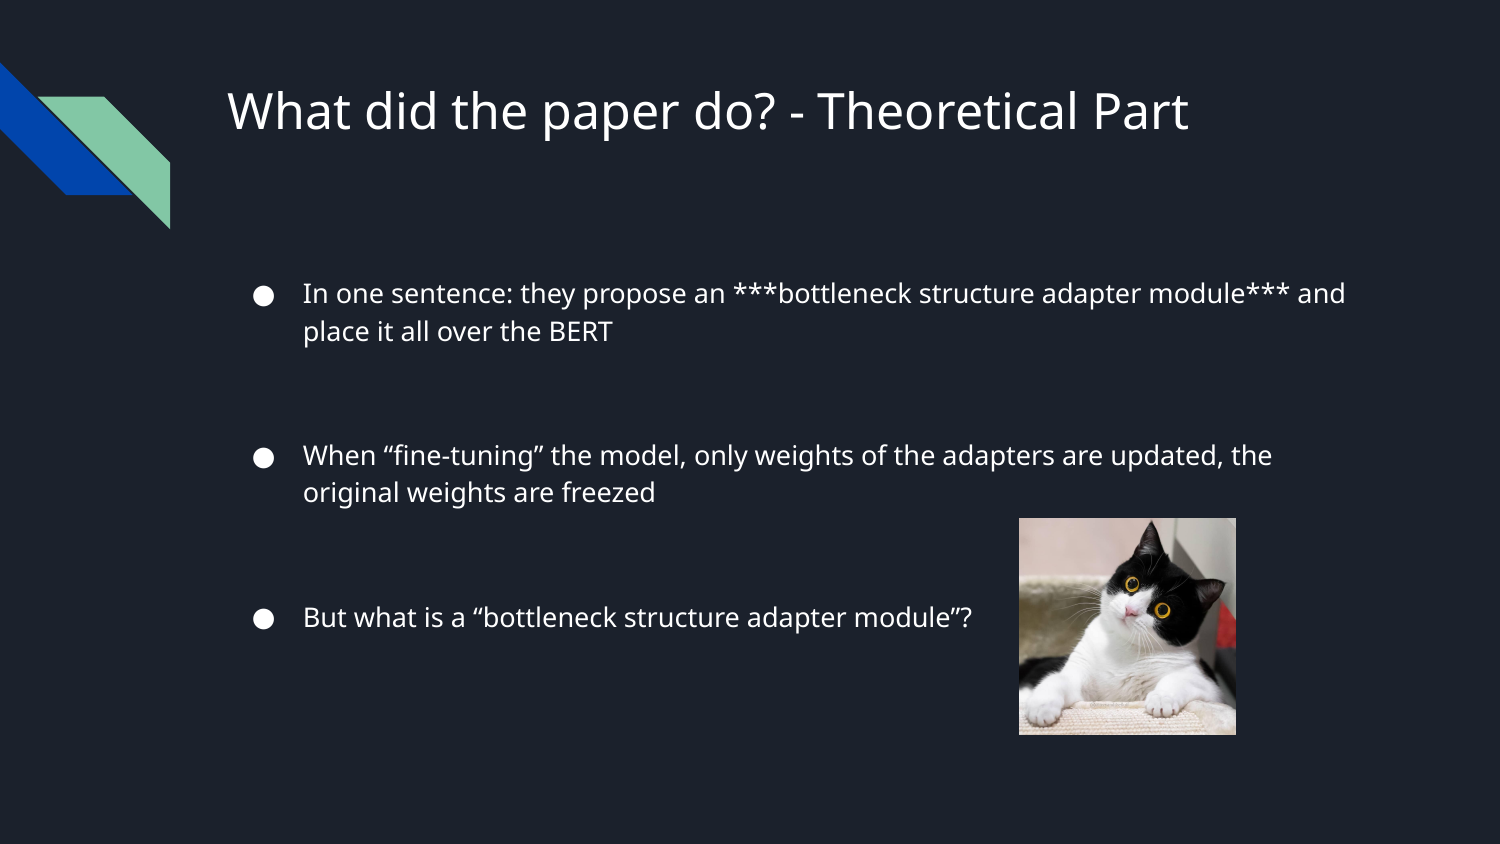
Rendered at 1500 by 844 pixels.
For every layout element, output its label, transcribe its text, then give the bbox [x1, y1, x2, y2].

title What did the paper do? - Theoretical Part [212, 64, 1368, 215]
list In one sentence: they propose an ***bottleneck structure adapter module*** and place it all over the BERT When “fine-tuning” the model, only weights of the adapters are updated, the original weights are freezed But what is a “bottleneck structure adapter module”? [212, 257, 1368, 735]
picture [1019, 518, 1236, 735]
